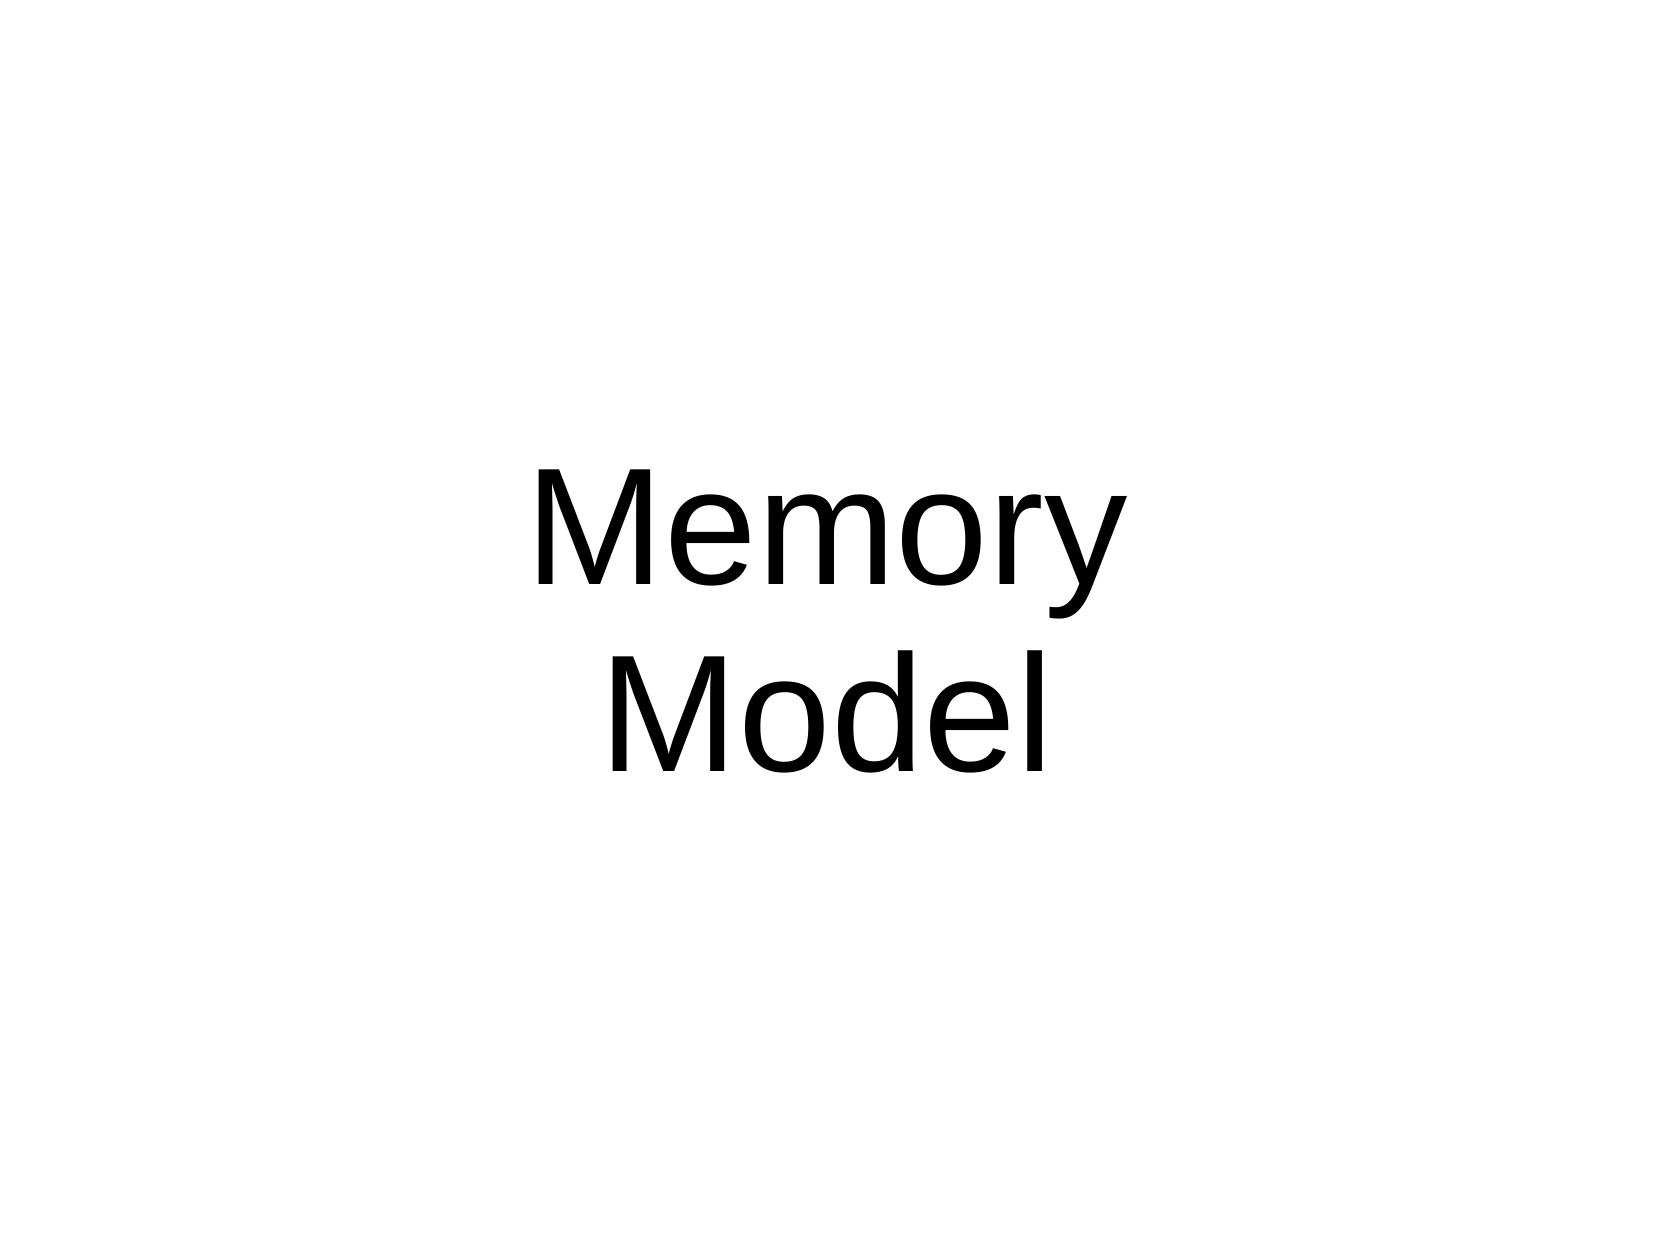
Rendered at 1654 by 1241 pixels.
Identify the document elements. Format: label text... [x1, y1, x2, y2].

text_box Memory Model [144, 426, 1510, 814]
